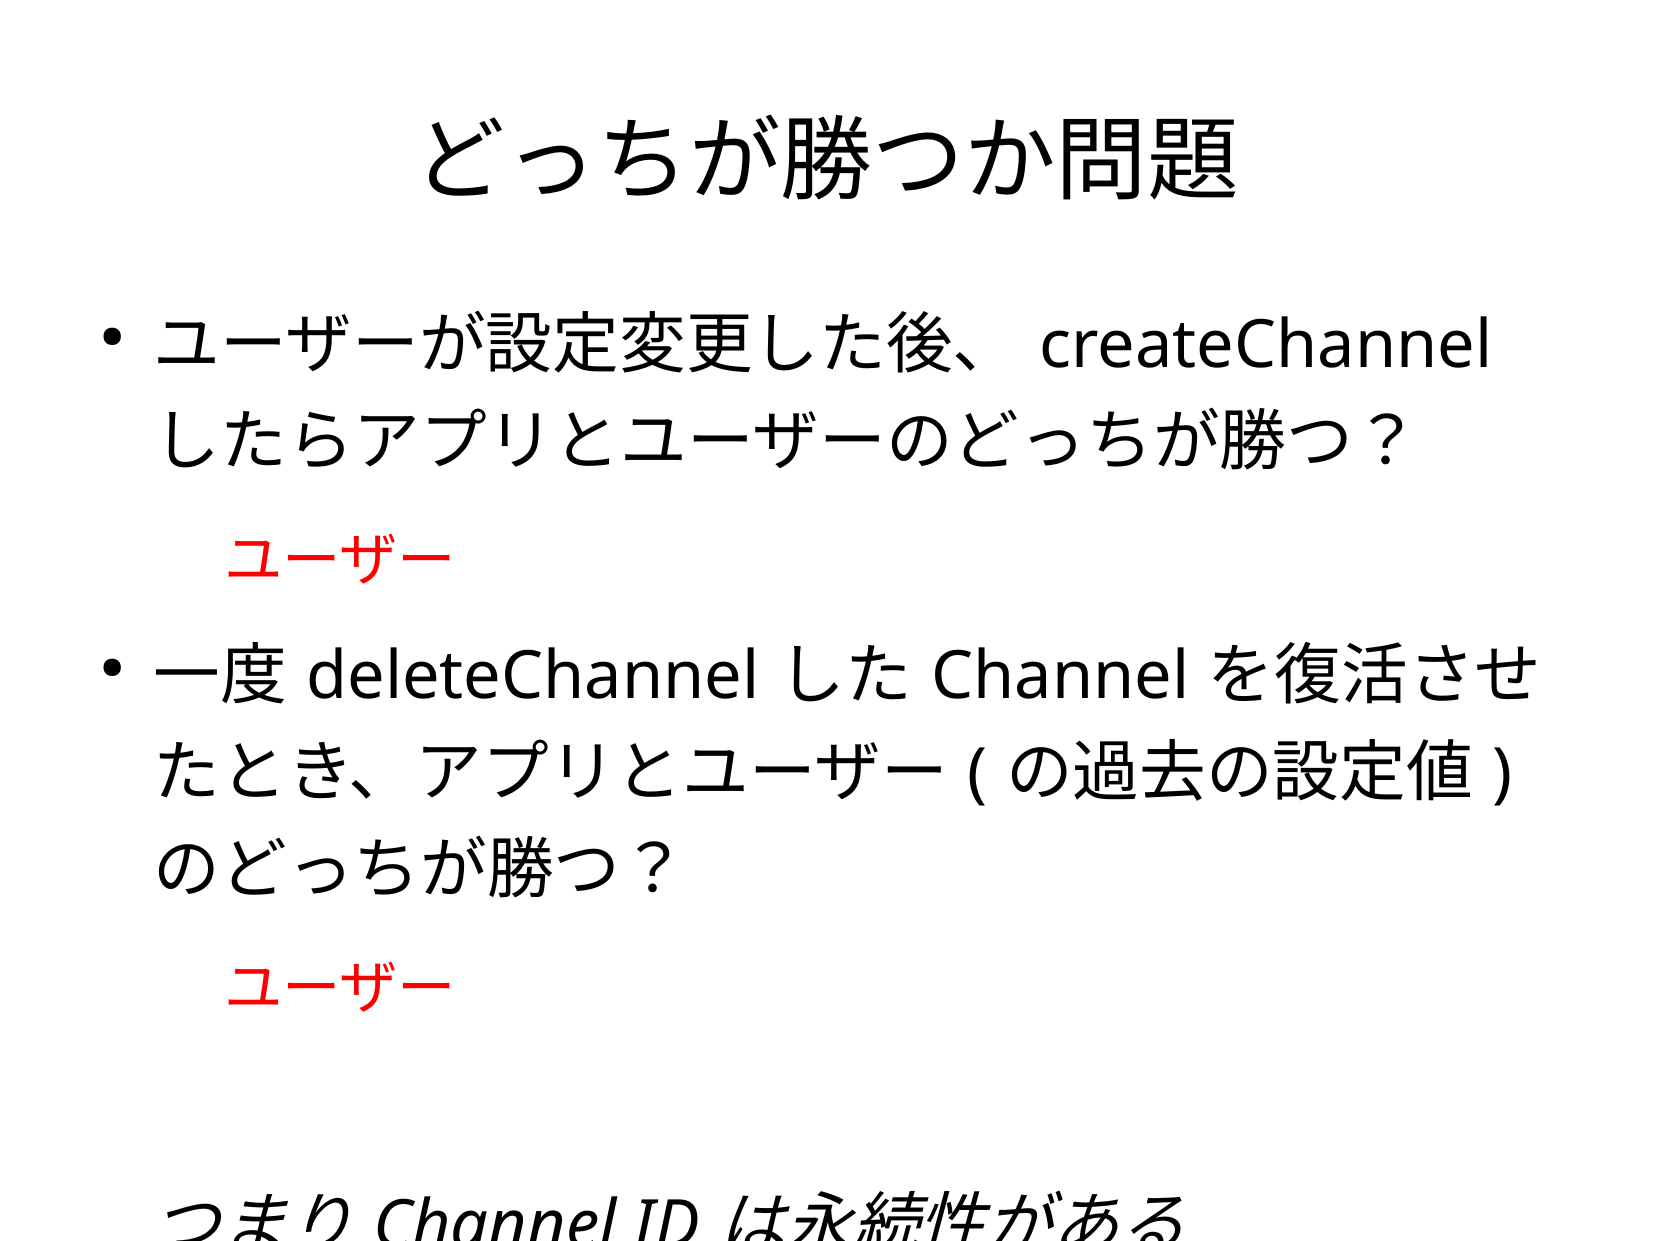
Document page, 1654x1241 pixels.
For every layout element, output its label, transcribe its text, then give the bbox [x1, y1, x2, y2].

title どっちが勝つか問題 [82, 49, 1571, 257]
list ユーザーが設定変更した後、createChannelしたらアプリとユーザーのどっちが勝つ？ ユーザー 一度deleteChannelしたChannelを復活させたとき、アプリとユーザー(の過去の設定値)のどっちが勝つ？ ユーザー つまりChannel IDは永続性がある [82, 290, 1571, 1241]
